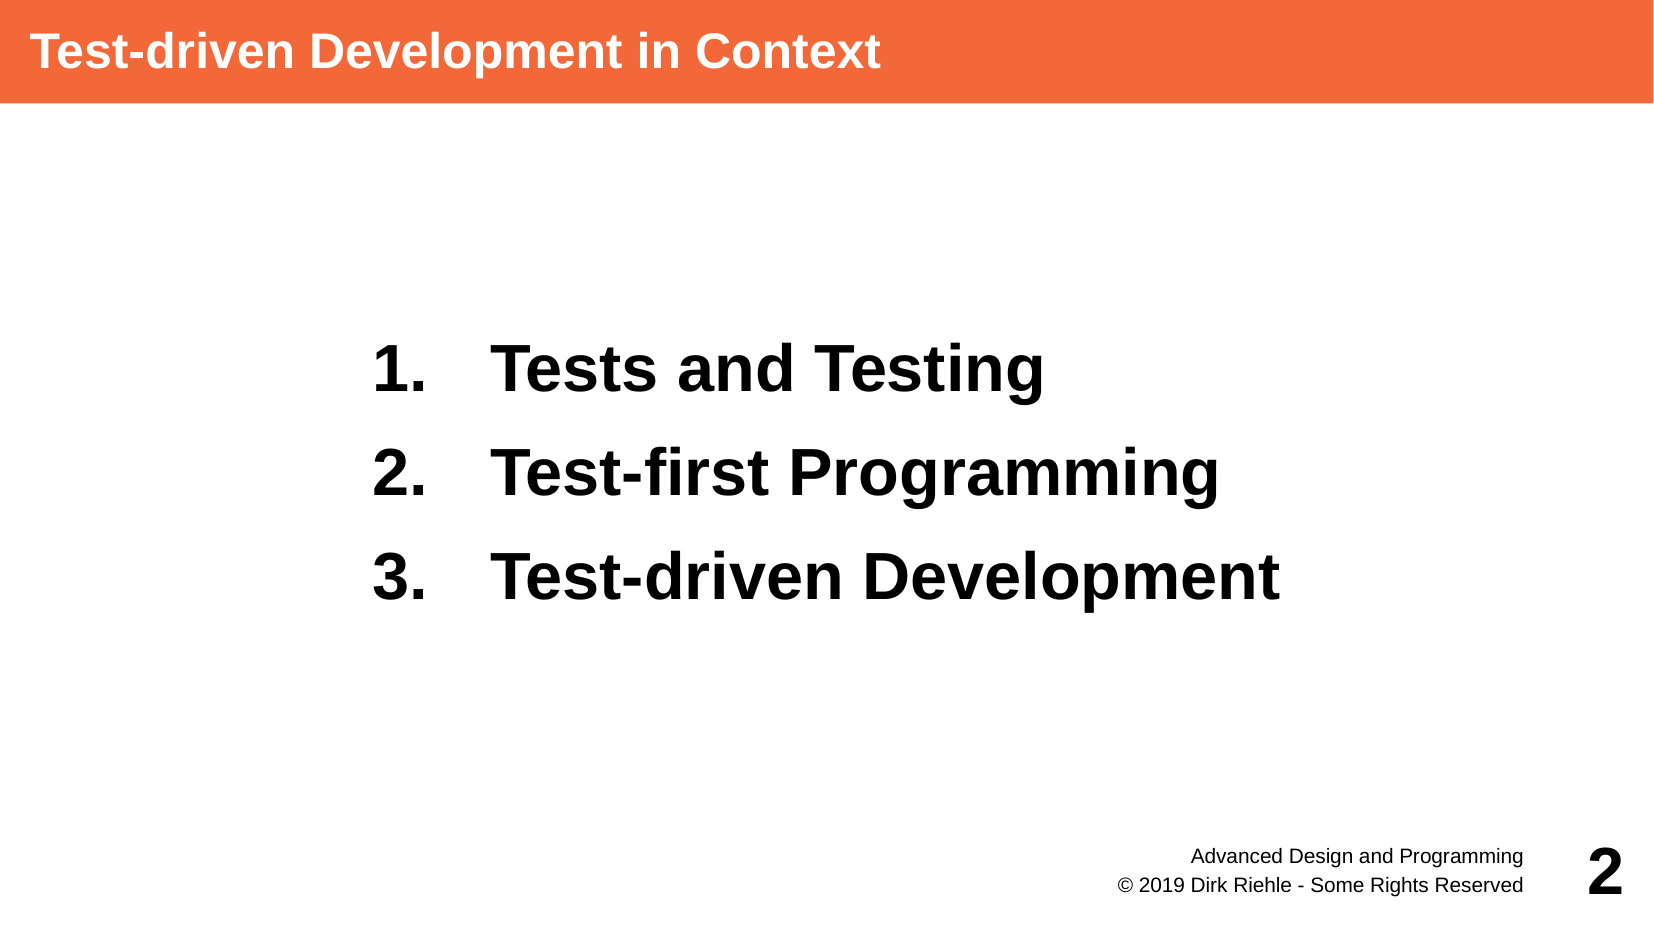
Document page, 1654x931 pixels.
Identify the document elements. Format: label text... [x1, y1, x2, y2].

title Test-driven Development in Context [0, 0, 1654, 104]
subtitle Tests and Testing Test-first Programming Test-driven Development [29, 132, 1625, 813]
